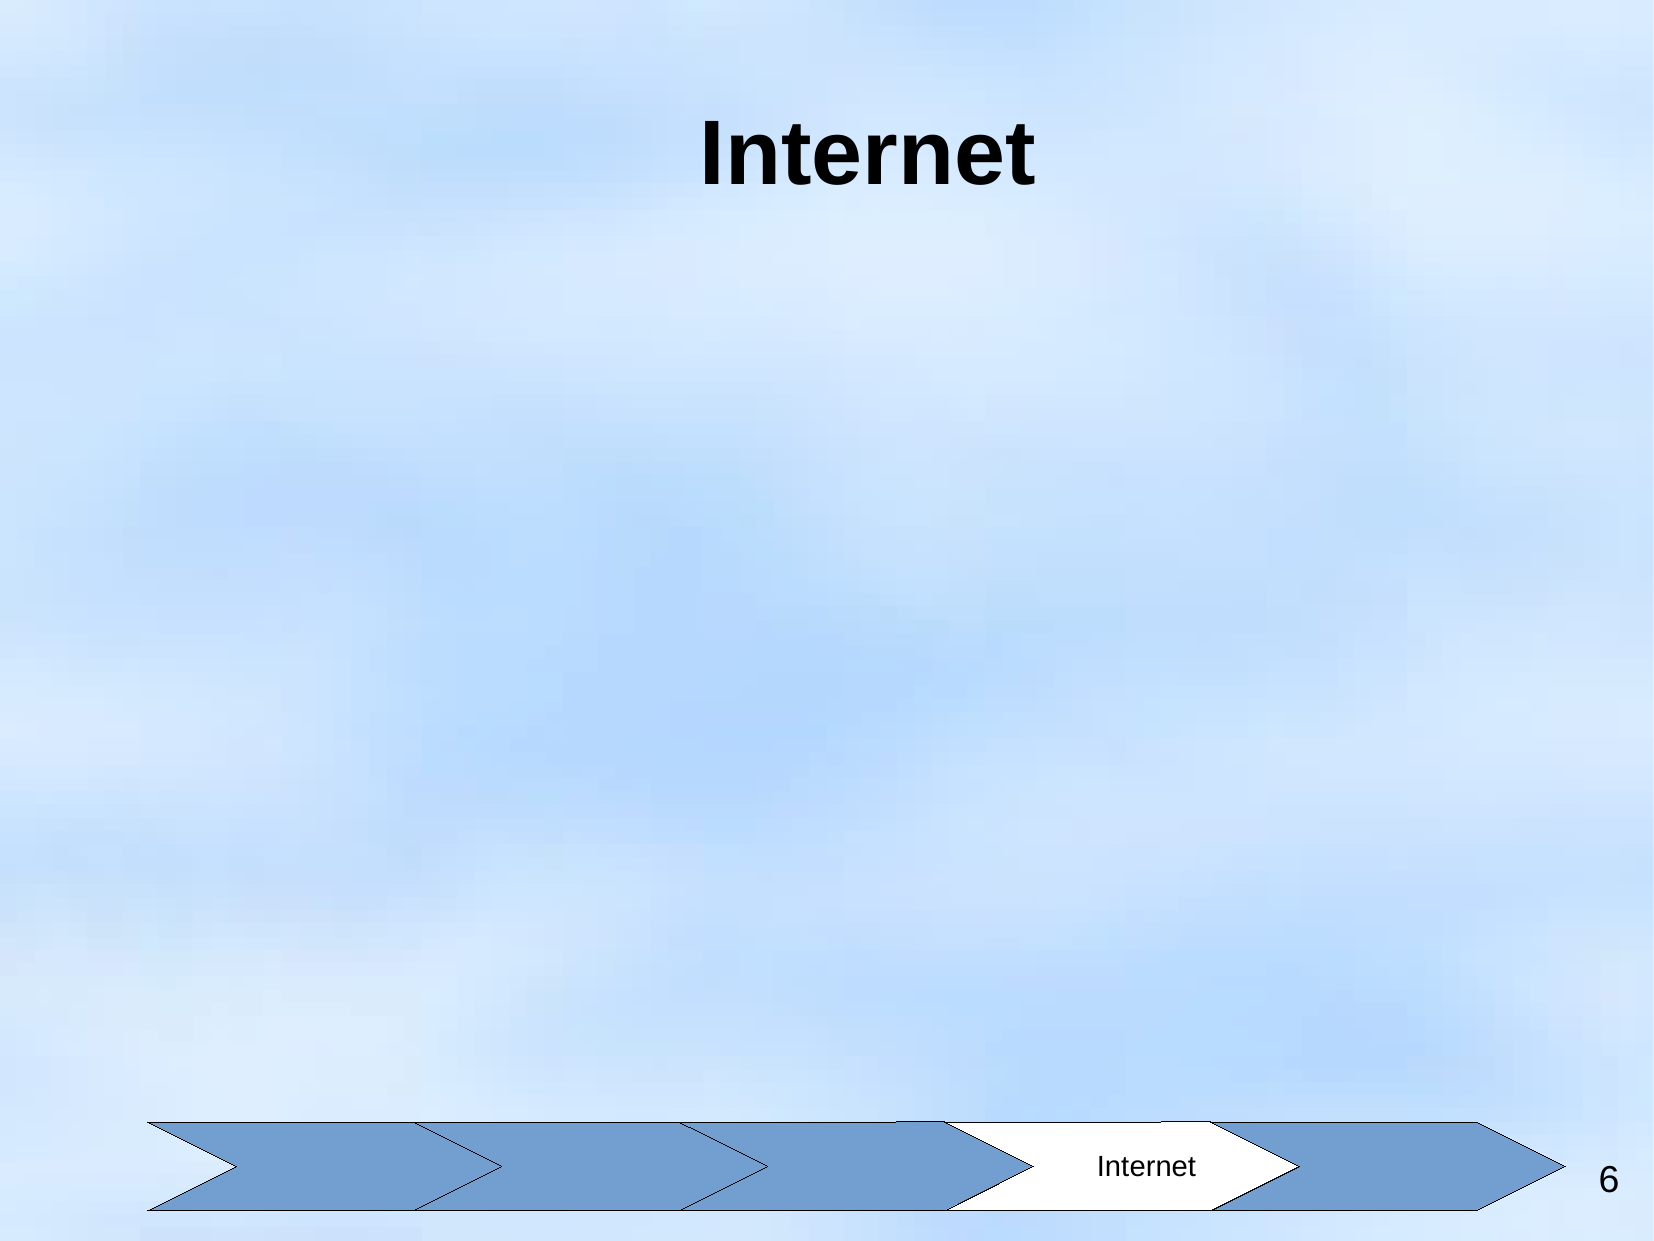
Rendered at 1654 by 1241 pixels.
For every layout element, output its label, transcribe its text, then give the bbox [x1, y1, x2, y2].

title Internet [124, 49, 1613, 257]
text_box Internet [944, 1121, 1298, 1211]
text_box <Foliennummer> [1583, 1151, 1654, 1209]
text_box [1210, 1122, 1566, 1211]
picture [0, 0, 1654, 1241]
text_box [147, 1121, 1031, 1211]
